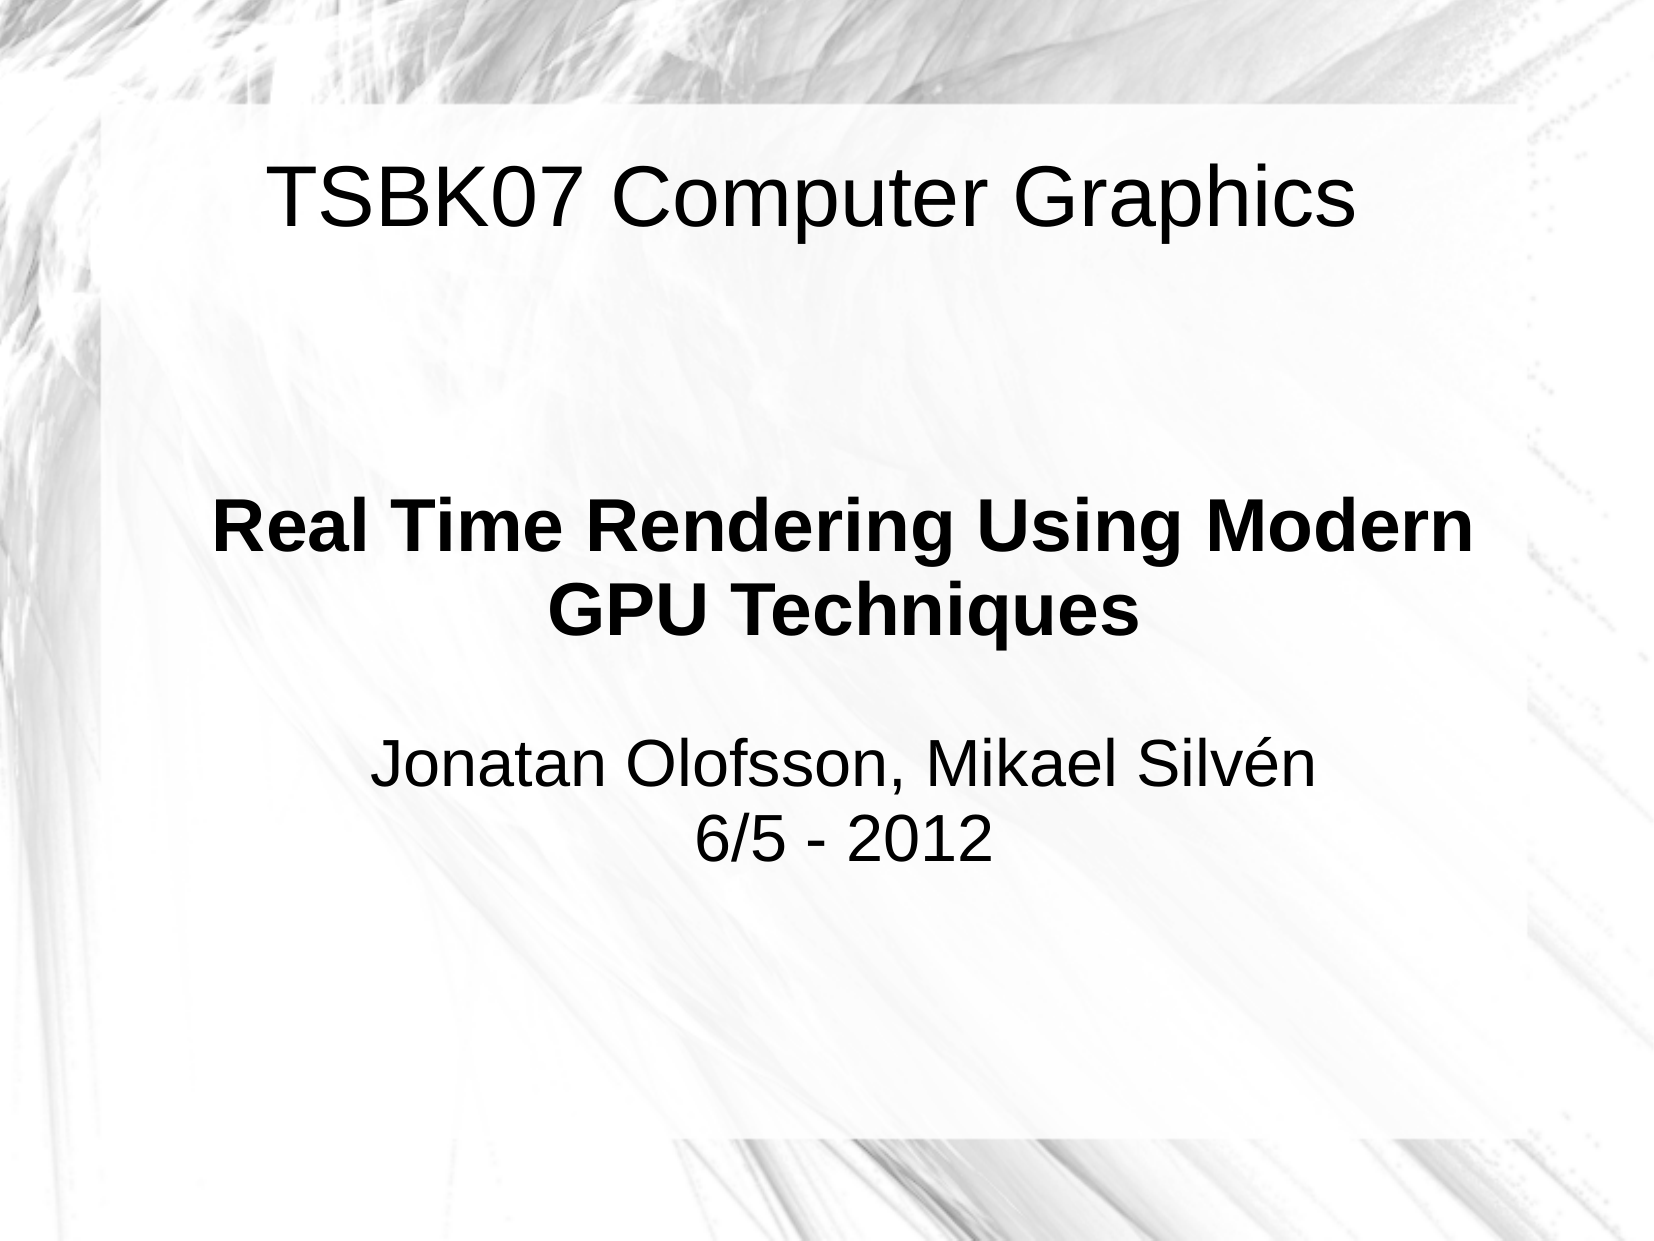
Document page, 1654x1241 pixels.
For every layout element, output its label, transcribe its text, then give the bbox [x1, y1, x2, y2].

subtitle Real Time Rendering Using Modern GPU Techniques Jonatan Olofsson, Mikael Silvén 6/5 - 2012 [118, 319, 1571, 1040]
title TSBK07 Computer Graphics [118, 112, 1506, 281]
picture [0, 0, 1654, 1241]
